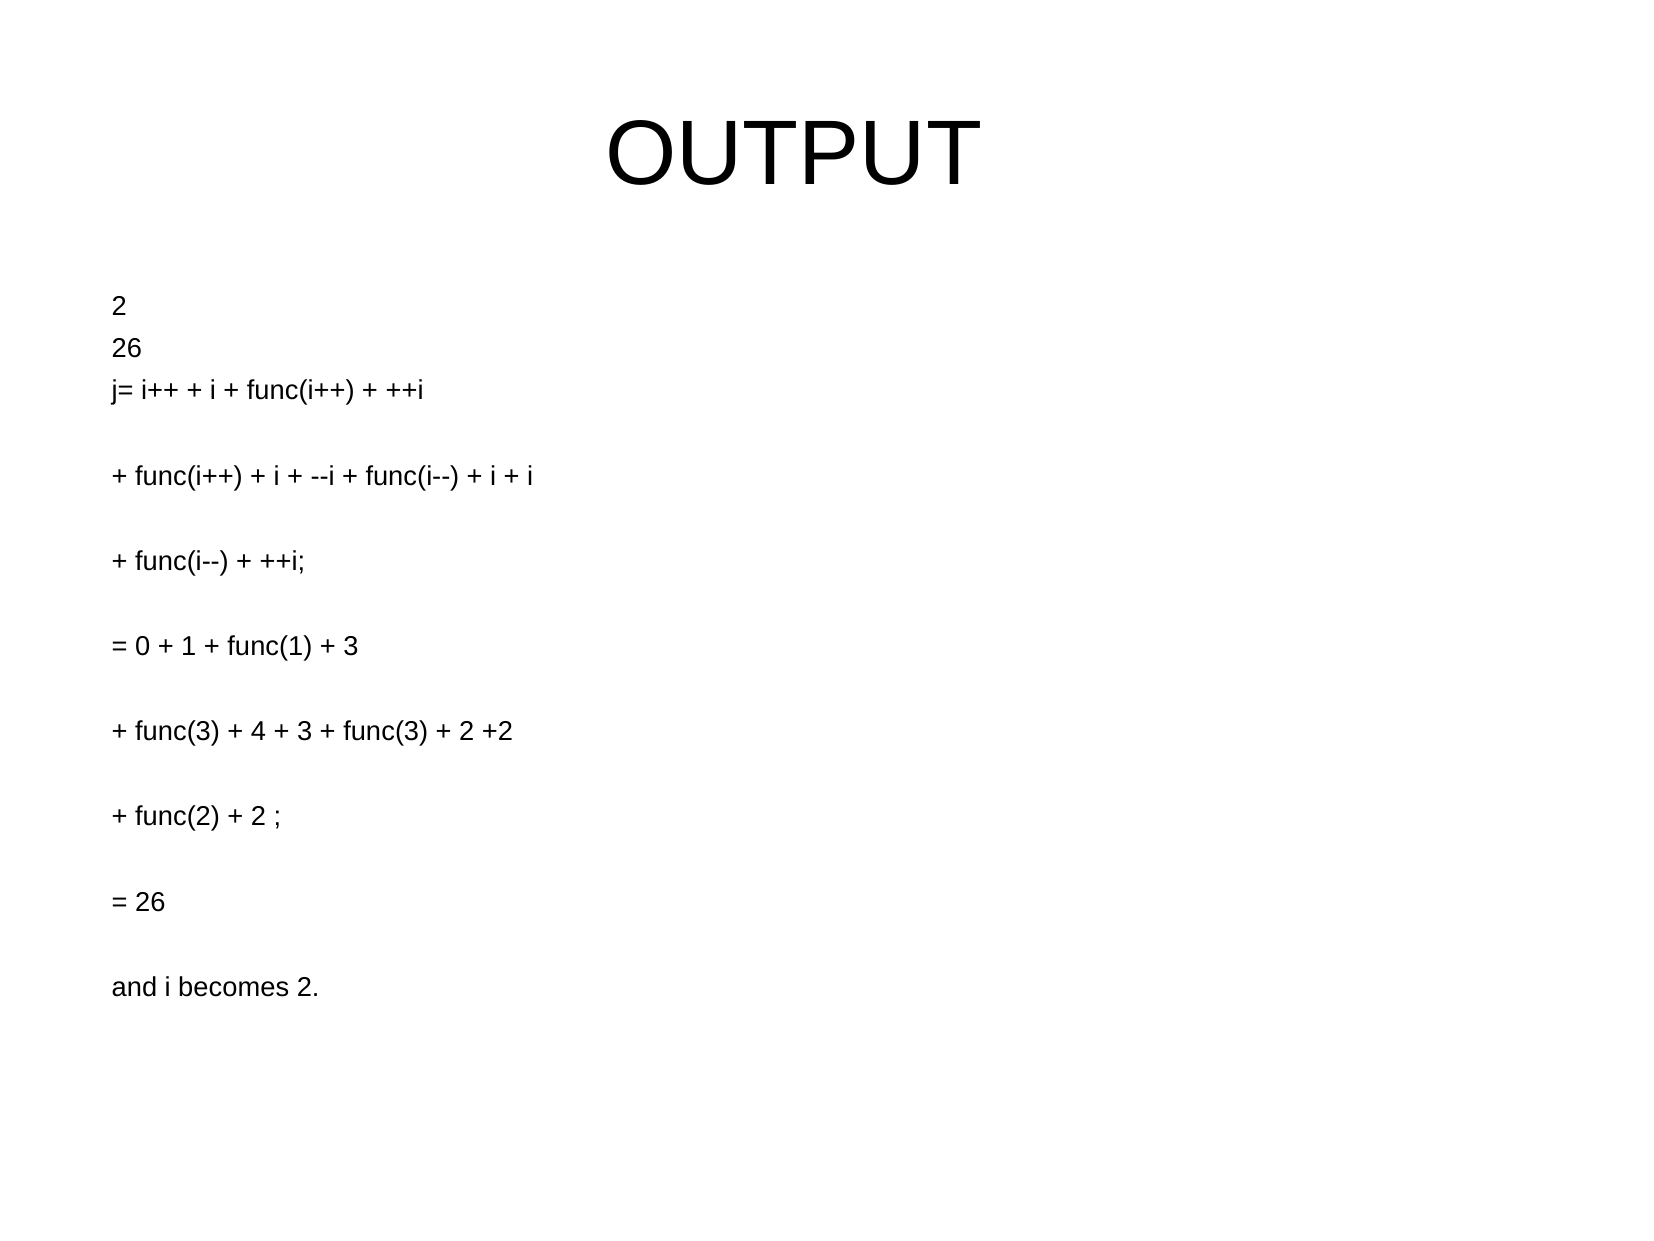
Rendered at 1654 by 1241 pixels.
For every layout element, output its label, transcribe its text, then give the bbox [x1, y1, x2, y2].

list 2 26 j= i++ + i + func(i++) + ++i + func(i++) + i + --i + func(i--) + i + i + func(i--) + ++i; = 0 + 1 + func(1) + 3 + func(3) + 4 + 3 + func(3) + 2 +2 + func(2) + 2 ; = 26 and i becomes 2. [82, 290, 1571, 1010]
title OUTPUT [82, 49, 1571, 257]
